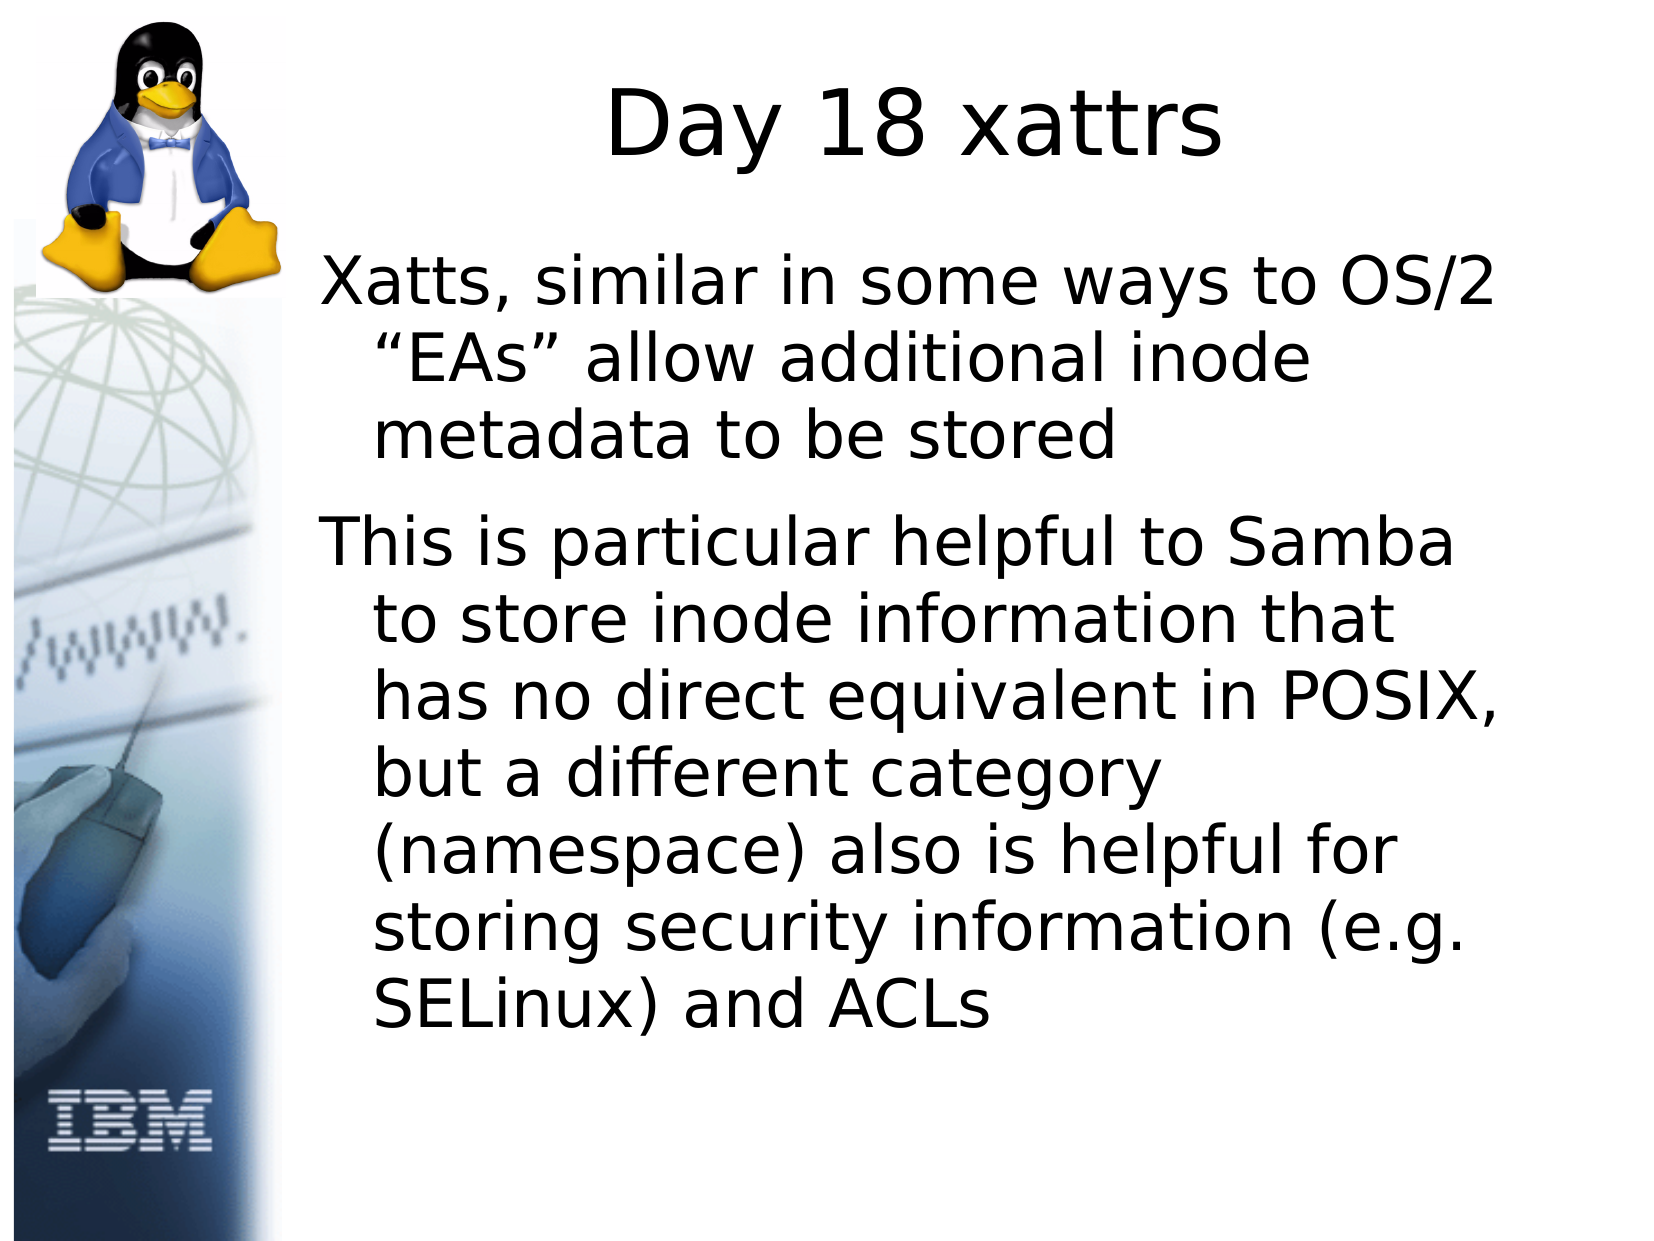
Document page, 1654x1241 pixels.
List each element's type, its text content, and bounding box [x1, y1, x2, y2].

title Day 18 xattrs [301, 39, 1528, 209]
list Xatts, similar in some ways to OS/2 “EAs” allow additional inode metadata to be stored This is particular helpful to Samba to store inode information that has no direct equivalent in POSIX, but a different category (namespace) also is helpful for storing security information (e.g. SELinux) and ACLs [301, 243, 1520, 1182]
